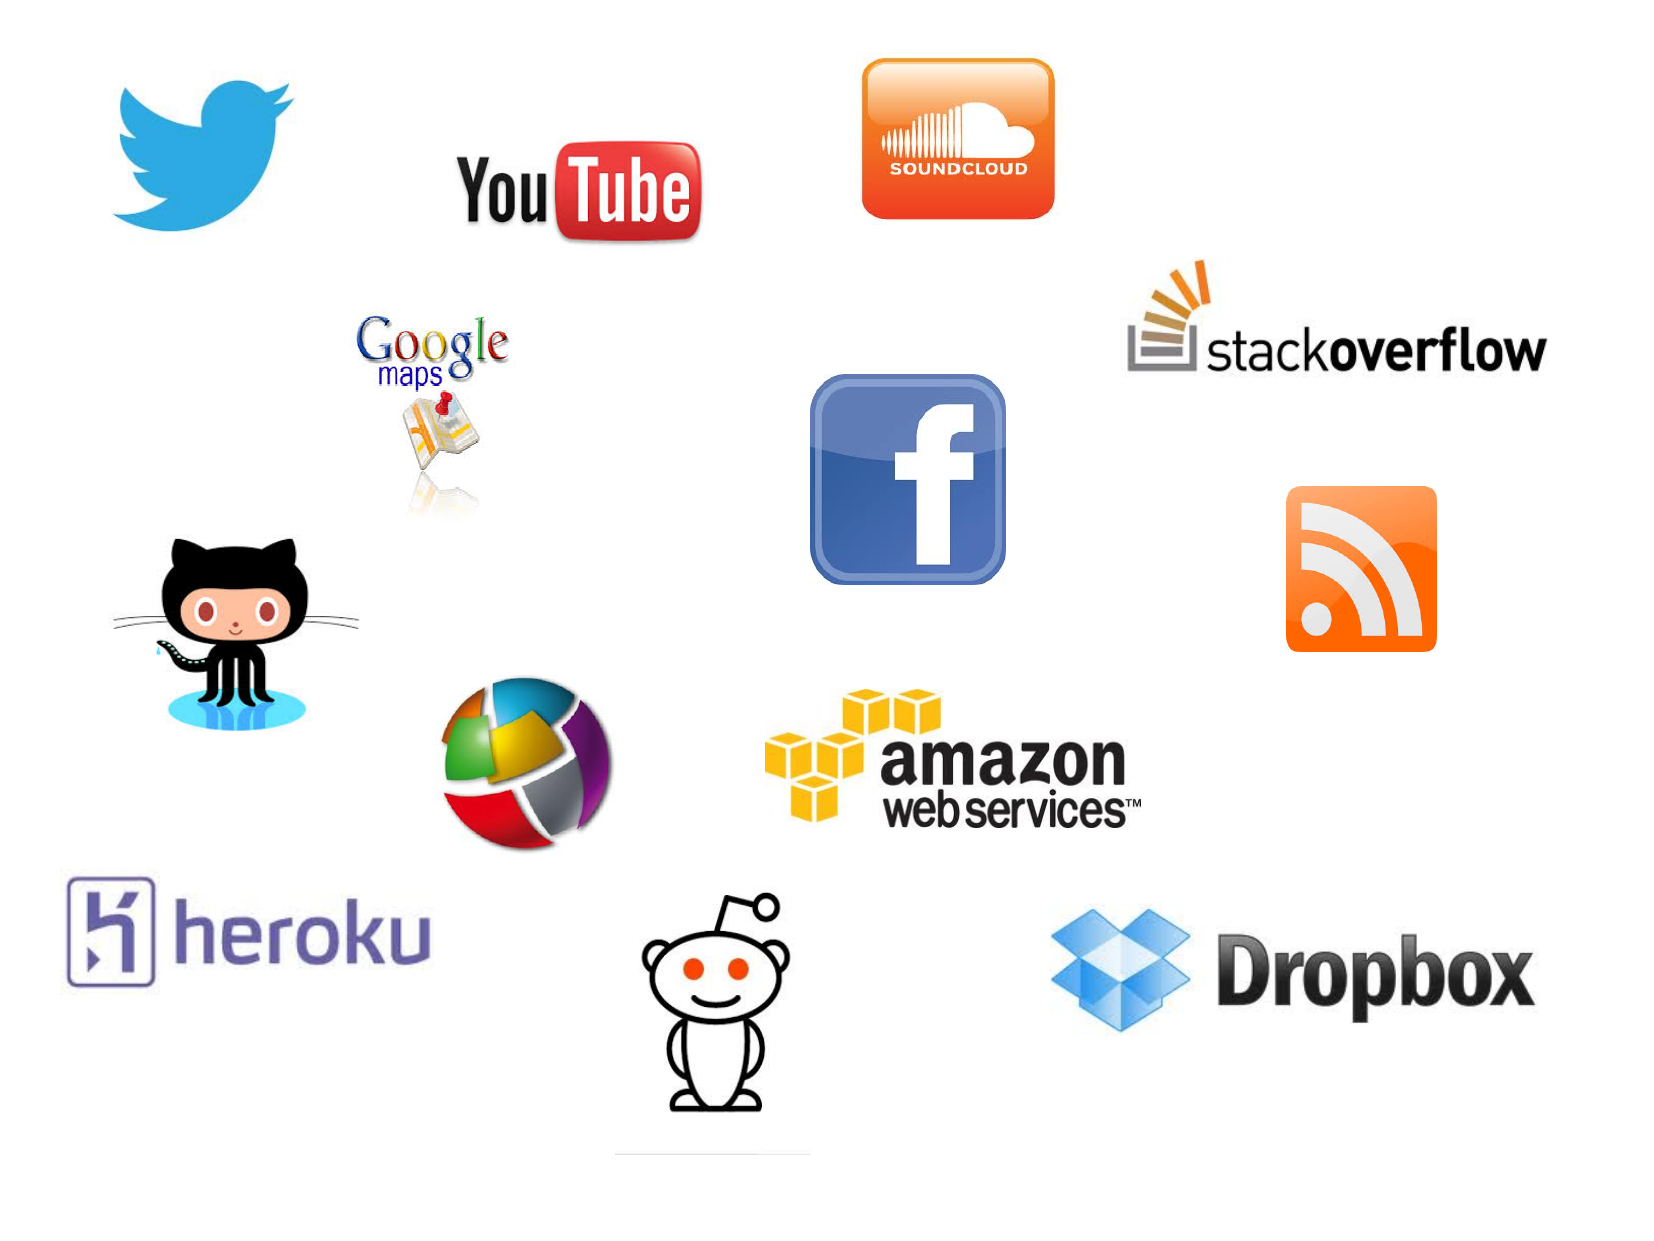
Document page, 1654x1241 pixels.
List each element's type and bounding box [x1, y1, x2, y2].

picture [1110, 239, 1591, 391]
picture [437, 87, 721, 293]
picture [60, 54, 346, 256]
picture [765, 689, 1141, 828]
picture [615, 869, 811, 1156]
picture [855, 52, 1063, 226]
picture [1286, 486, 1437, 652]
picture [60, 869, 435, 995]
picture [810, 374, 1006, 586]
picture [1028, 882, 1564, 1060]
picture [99, 309, 566, 751]
picture [435, 674, 616, 856]
